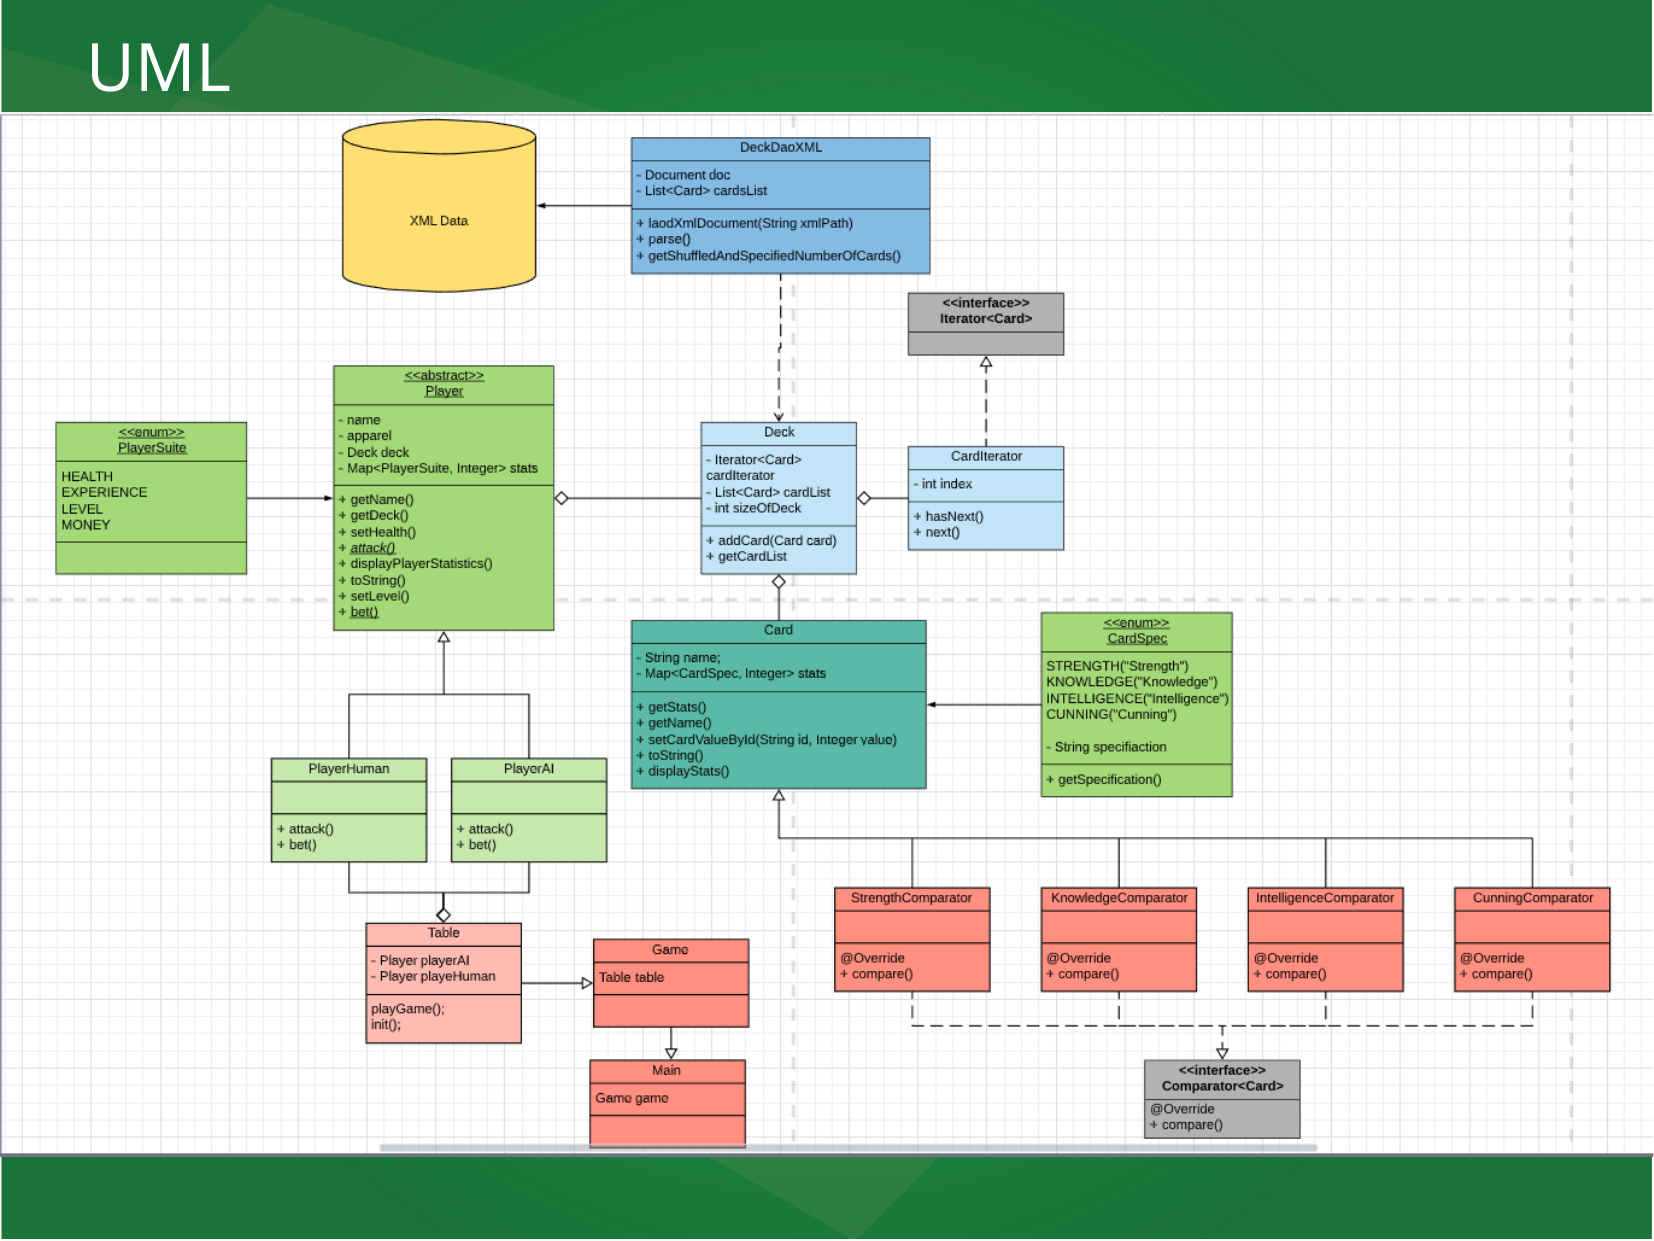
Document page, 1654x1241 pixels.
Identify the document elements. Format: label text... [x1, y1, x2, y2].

picture [0, 0, 1654, 1241]
title UML [86, 0, 1576, 112]
